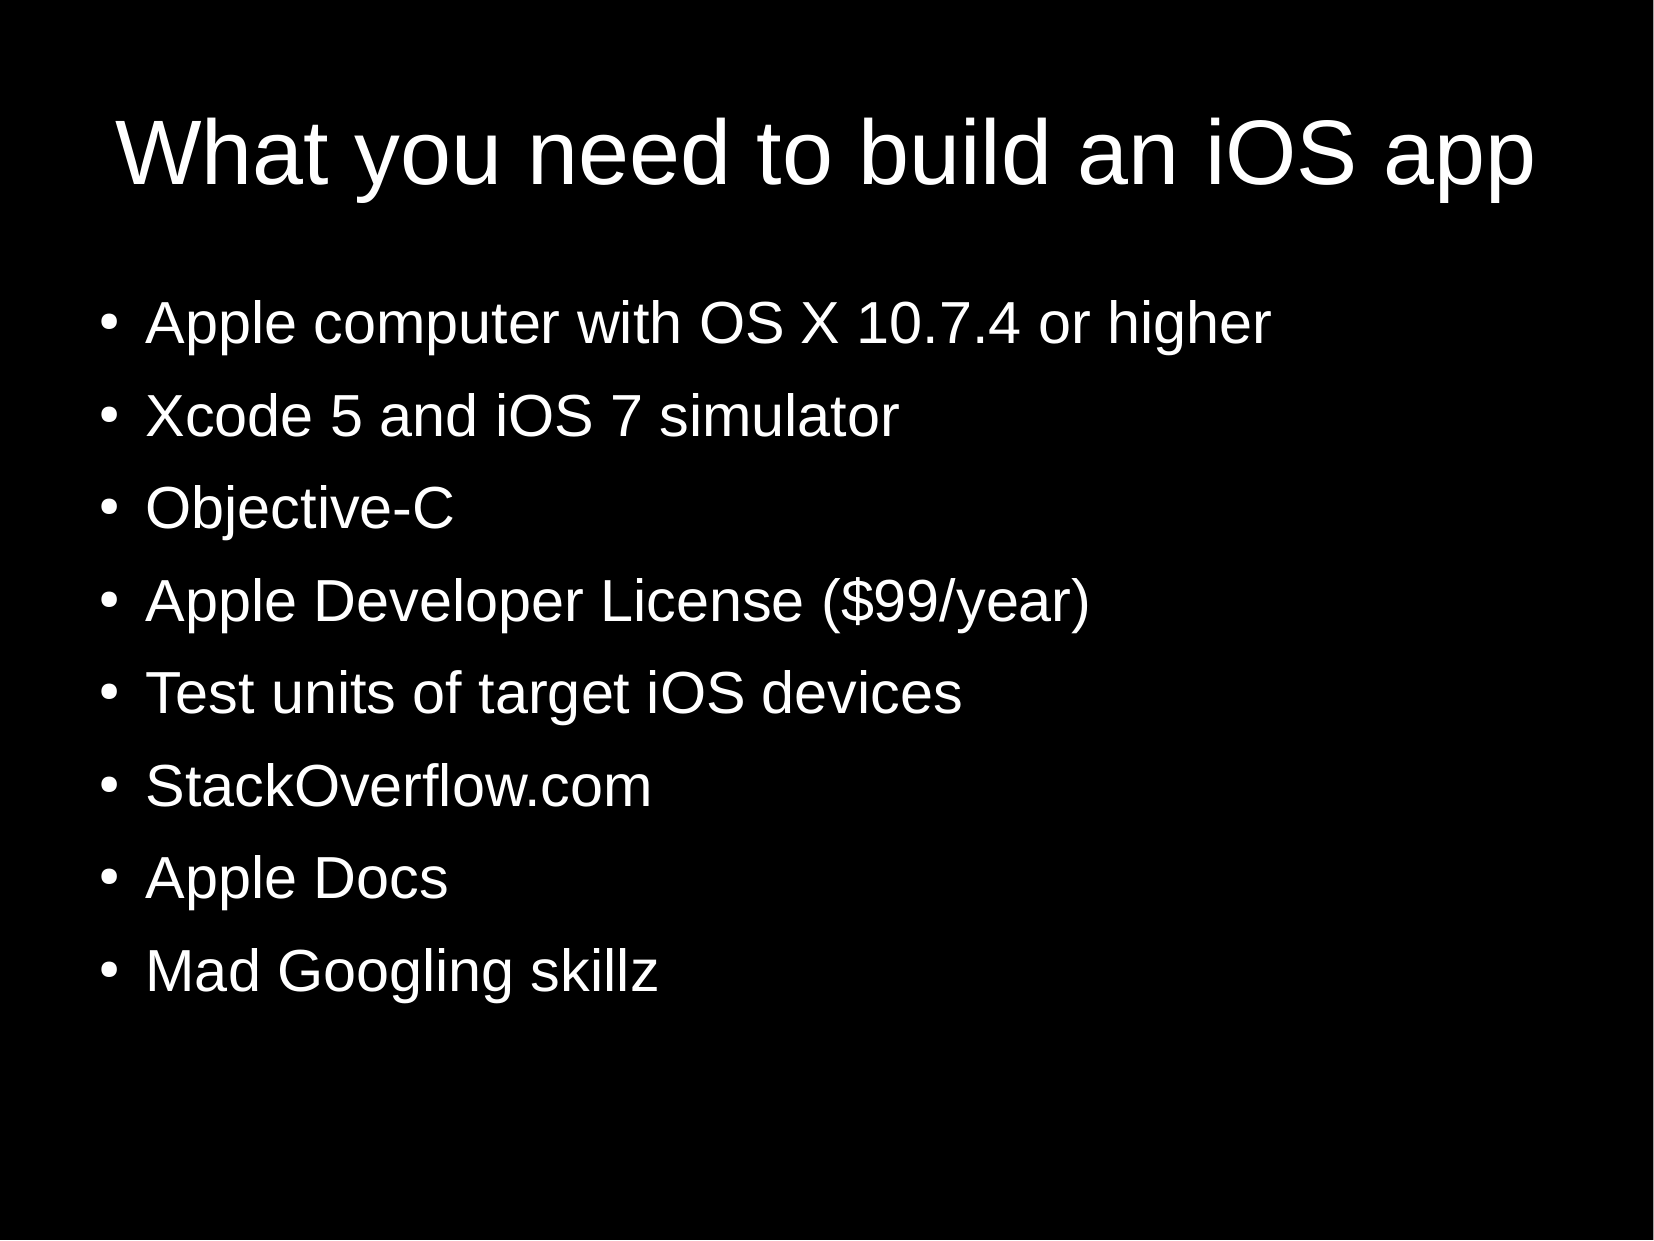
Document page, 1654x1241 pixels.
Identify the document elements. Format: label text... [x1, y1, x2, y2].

title What you need to build an iOS app [82, 49, 1571, 257]
list Apple computer with OS X 10.7.4 or higher Xcode 5 and iOS 7 simulator Objective-C Apple Developer License ($99/year) Test units of target iOS devices StackOverflow.com Apple Docs Mad Googling skillz [82, 290, 1571, 1010]
